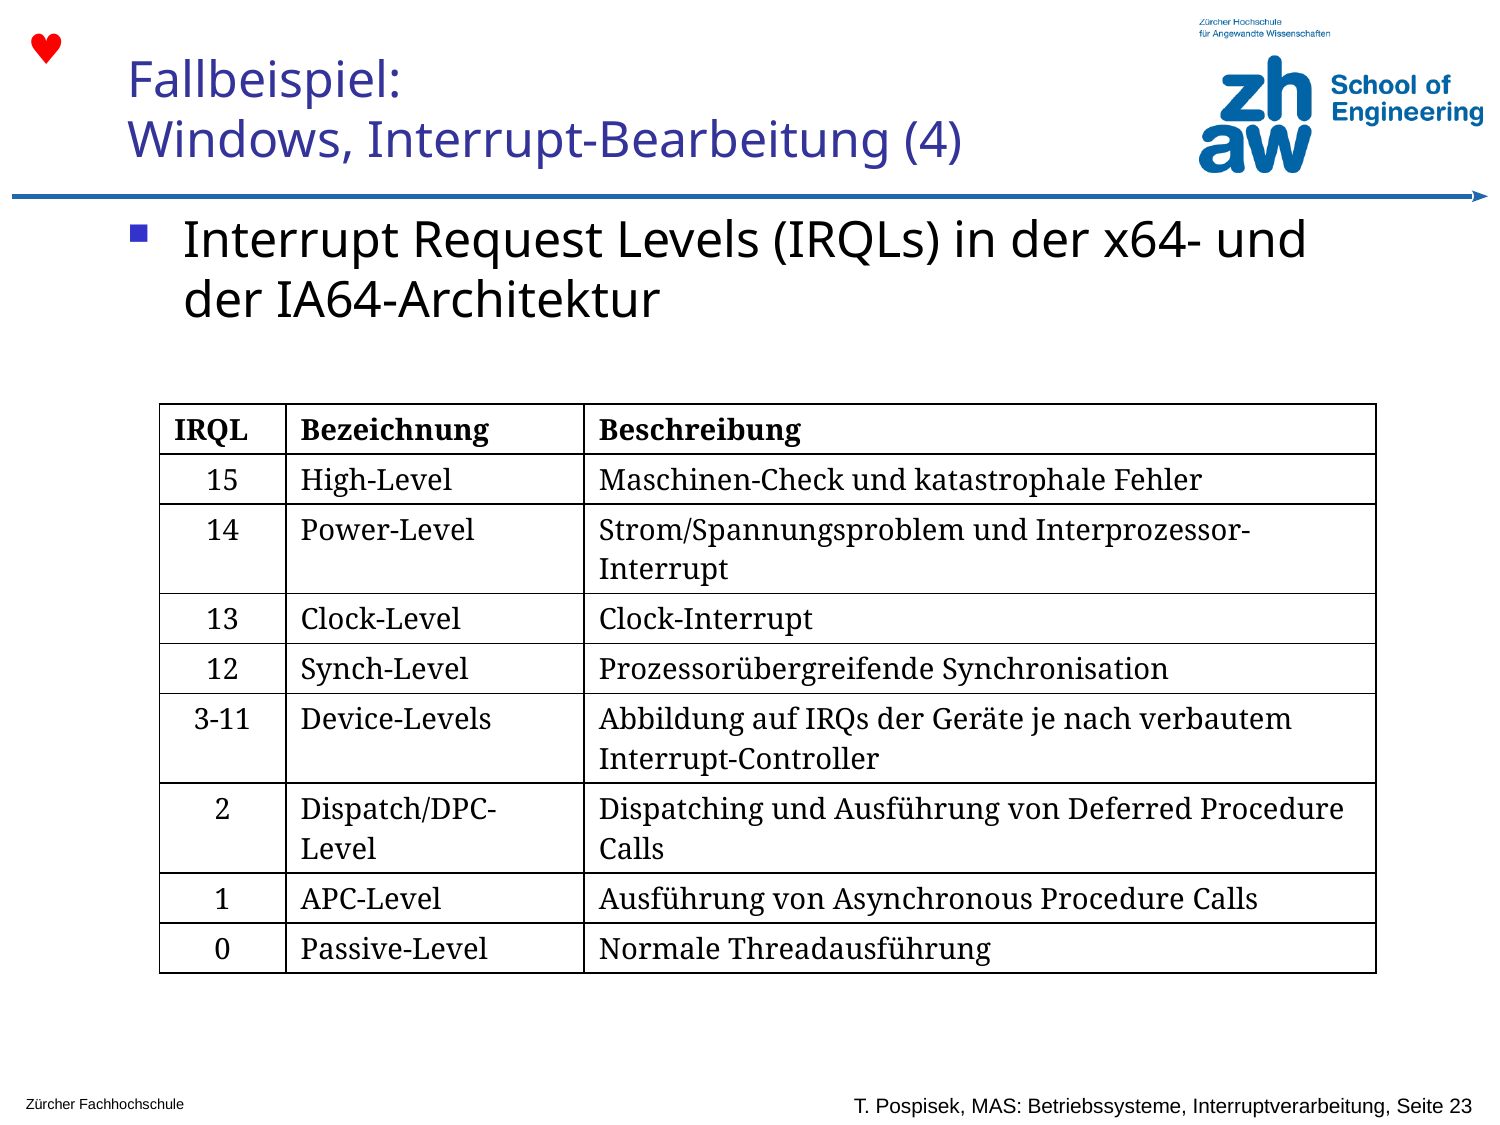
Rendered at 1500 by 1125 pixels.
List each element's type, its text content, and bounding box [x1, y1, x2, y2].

table_cell Passive-Level [287, 924, 583, 972]
table_cell 13 [160, 594, 285, 643]
table_cell 14 [160, 505, 285, 593]
table_header Beschreibung [585, 405, 1375, 453]
table_cell Dispatching und Ausführung von Deferred Procedure Calls [585, 784, 1375, 872]
table_cell Normale Threadausführung [585, 924, 1375, 972]
table_header IRQL [160, 405, 285, 453]
table_cell Maschinen-Check und katastrophale Fehler [585, 455, 1375, 503]
picture [1199, 19, 1483, 173]
list Interrupt Request Levels (IRQLs) in der x64- und der IA64-Architektur [112, 200, 1375, 938]
table_cell Abbildung auf IRQs der Geräte je nach verbautem Interrupt-Controller [585, 694, 1375, 782]
table_cell Clock-Level [287, 594, 583, 643]
table_cell Power-Level [287, 505, 583, 593]
table_cell Ausführung von Asynchronous Procedure Calls [585, 874, 1375, 922]
table_cell 12 [160, 644, 285, 693]
text_box ♥️ [12, 11, 95, 84]
table_cell 0 [160, 924, 285, 972]
table_cell Strom/Spannungsproblem und Interprozessor-Interrupt [585, 505, 1375, 593]
table_cell Synch-Level [287, 644, 583, 693]
table_cell 2 [160, 784, 285, 872]
table_header Bezeichnung [287, 405, 583, 453]
table_cell Prozessorübergreifende Synchronisation [585, 644, 1375, 693]
table_cell Dispatch/DPC-Level [287, 784, 583, 872]
table_cell High-Level [287, 455, 583, 503]
table_cell Device-Levels [287, 694, 583, 782]
table_cell 3-11 [160, 694, 285, 782]
table_cell 1 [160, 874, 285, 922]
table_cell Clock-Interrupt [585, 594, 1375, 643]
title Fallbeispiel: Windows, Interrupt-Bearbeitung (4) [112, 50, 1158, 175]
table_cell 15 [160, 455, 285, 503]
table_cell APC-Level [287, 874, 583, 922]
